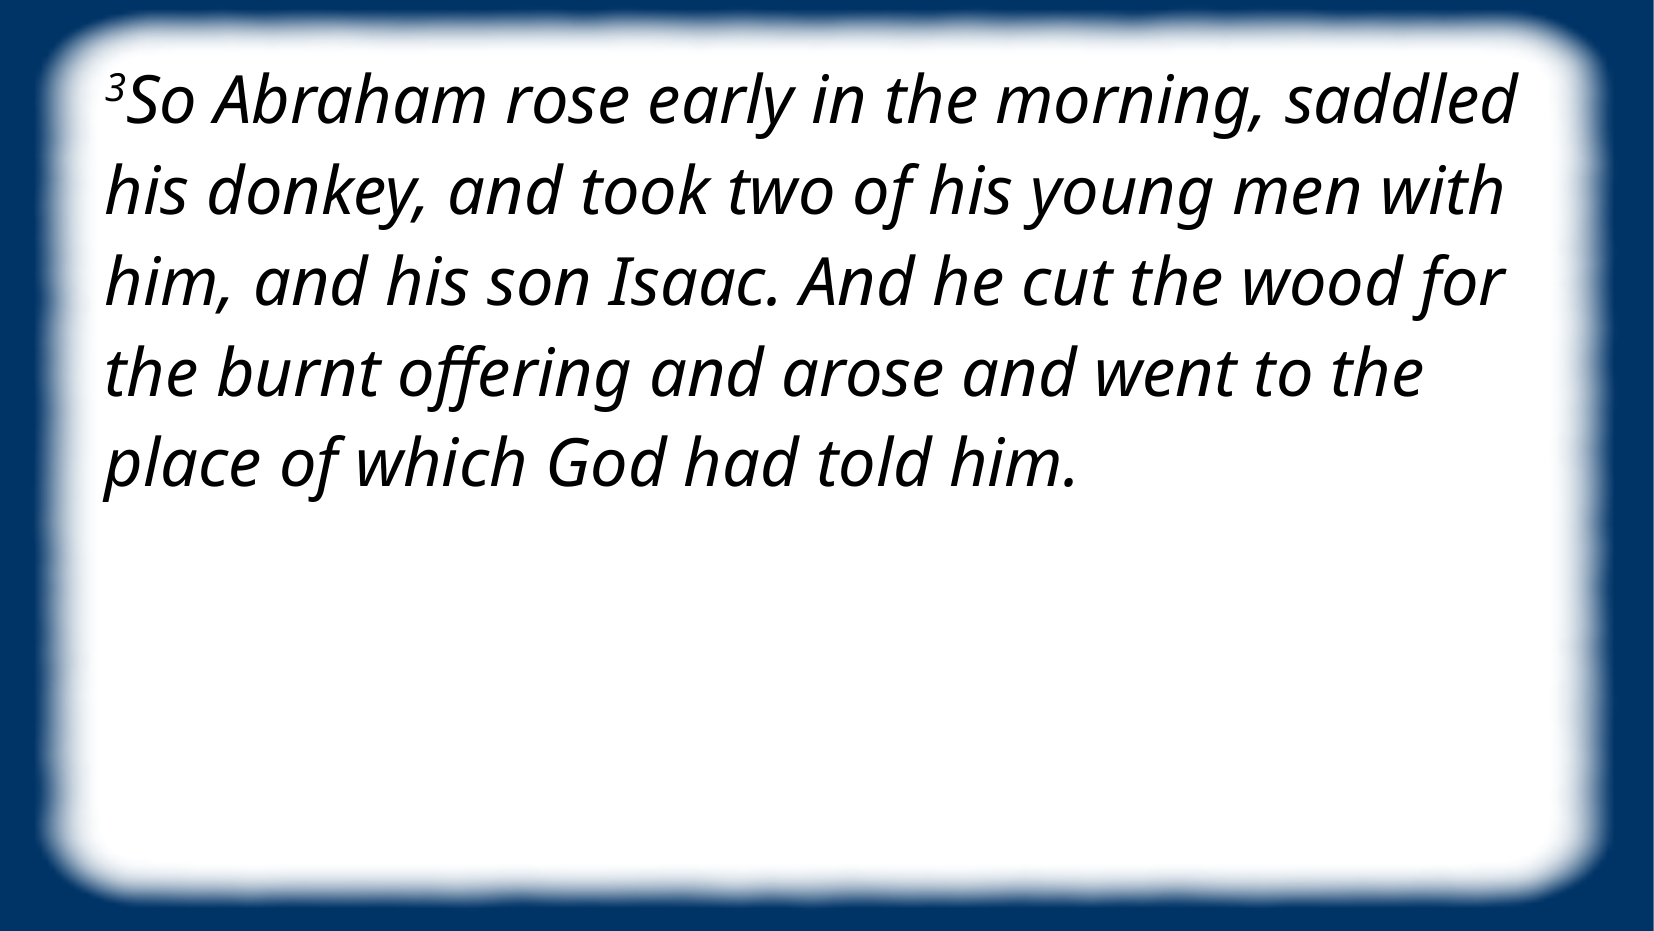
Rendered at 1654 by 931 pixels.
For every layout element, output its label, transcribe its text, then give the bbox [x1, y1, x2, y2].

picture [0, 0, 1654, 931]
text_box 3So Abraham rose early in the morning, saddled his donkey, and took two of his young men with him, and his son Isaac. And he cut the wood for the burnt offering and arose and went to the place of which God had told him. [90, 45, 1561, 504]
